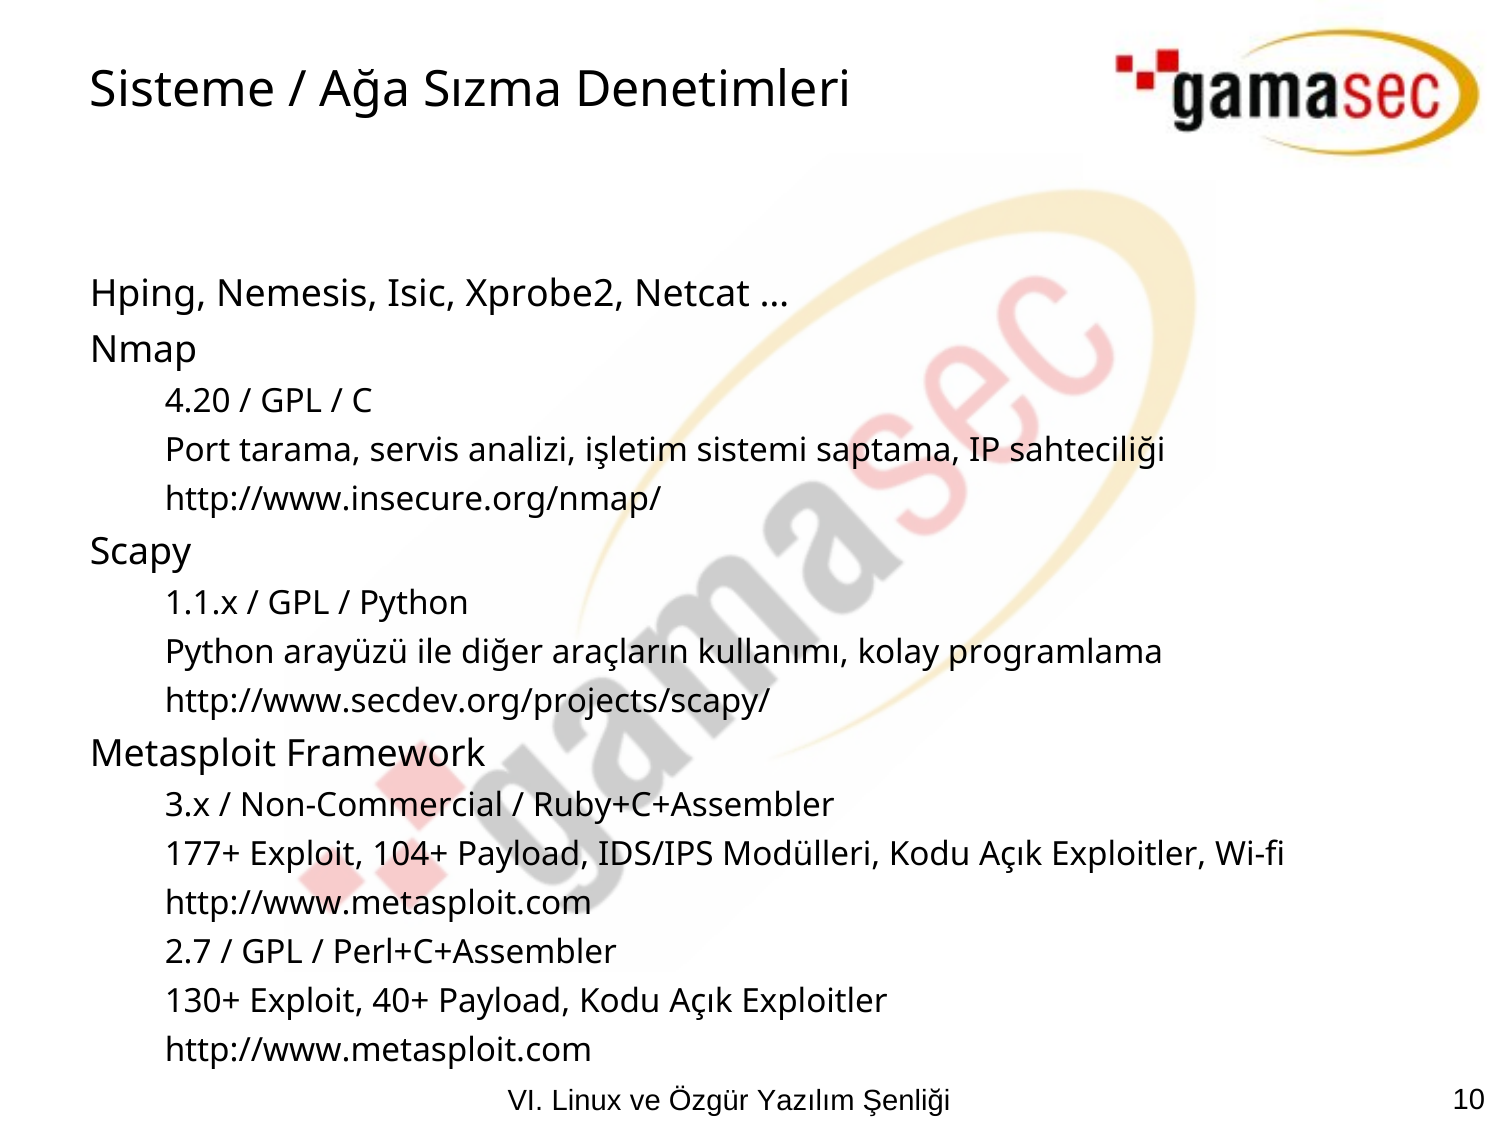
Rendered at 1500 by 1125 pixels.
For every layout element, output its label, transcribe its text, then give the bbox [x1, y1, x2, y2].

title Sisteme / Ağa Sızma Denetimleri [75, 45, 1070, 233]
picture [284, 0, 1500, 262]
list Hping, Nemesis, Isic, Xprobe2, Netcat … Nmap 4.20 / GPL / C Port tarama, servis analizi, işletim sistemi saptama, IP sahteciliği http://www.insecure.org/nmap/ Scapy 1.1.x / GPL / Python Python arayüzü ile diğer araçların kullanımı, kolay programlama http://www.secdev.org/projects/scapy/ Metasploit Framework 3.x / Non-Commercial / Ruby+C+Assembler 177+ Exploit, 104+ Payload, IDS/IPS Modülleri, Kodu Açık Exploitler, Wi-fi http://www.metasploit.com 2.7 / GPL / Perl+C+Assembler 130+ Exploit, 40+ Payload, Kodu Açık Exploitler http://www.metasploit.com [75, 262, 1426, 1006]
